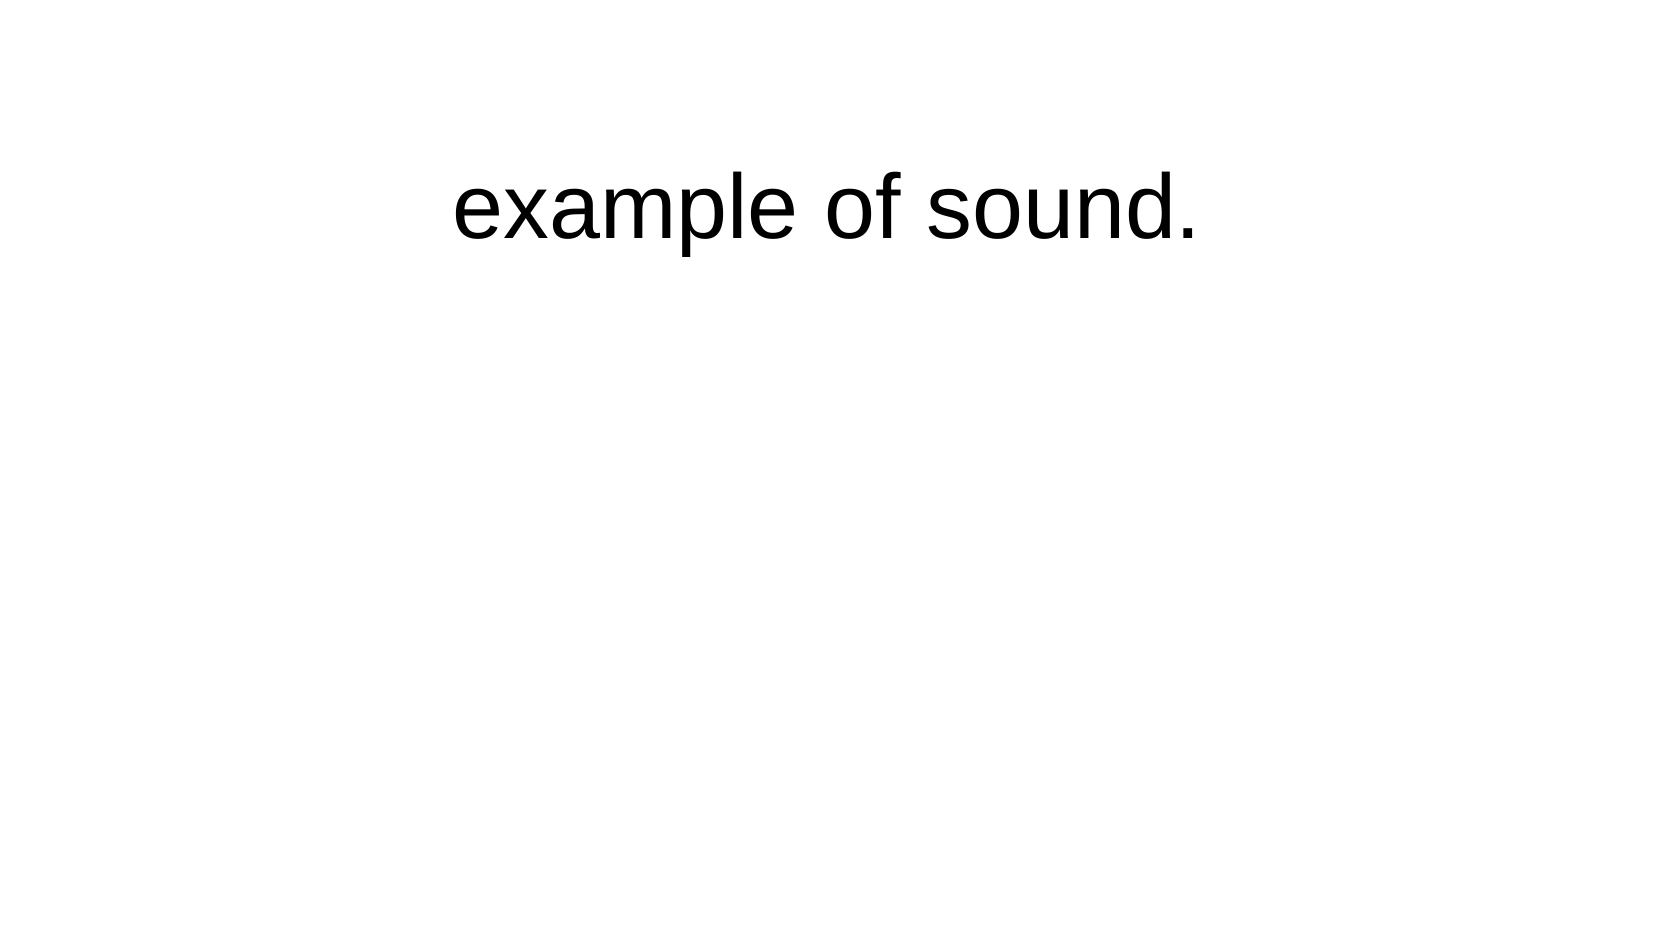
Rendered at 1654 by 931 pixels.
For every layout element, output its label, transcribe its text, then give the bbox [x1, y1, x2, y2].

title example of sound. [121, 102, 1534, 311]
